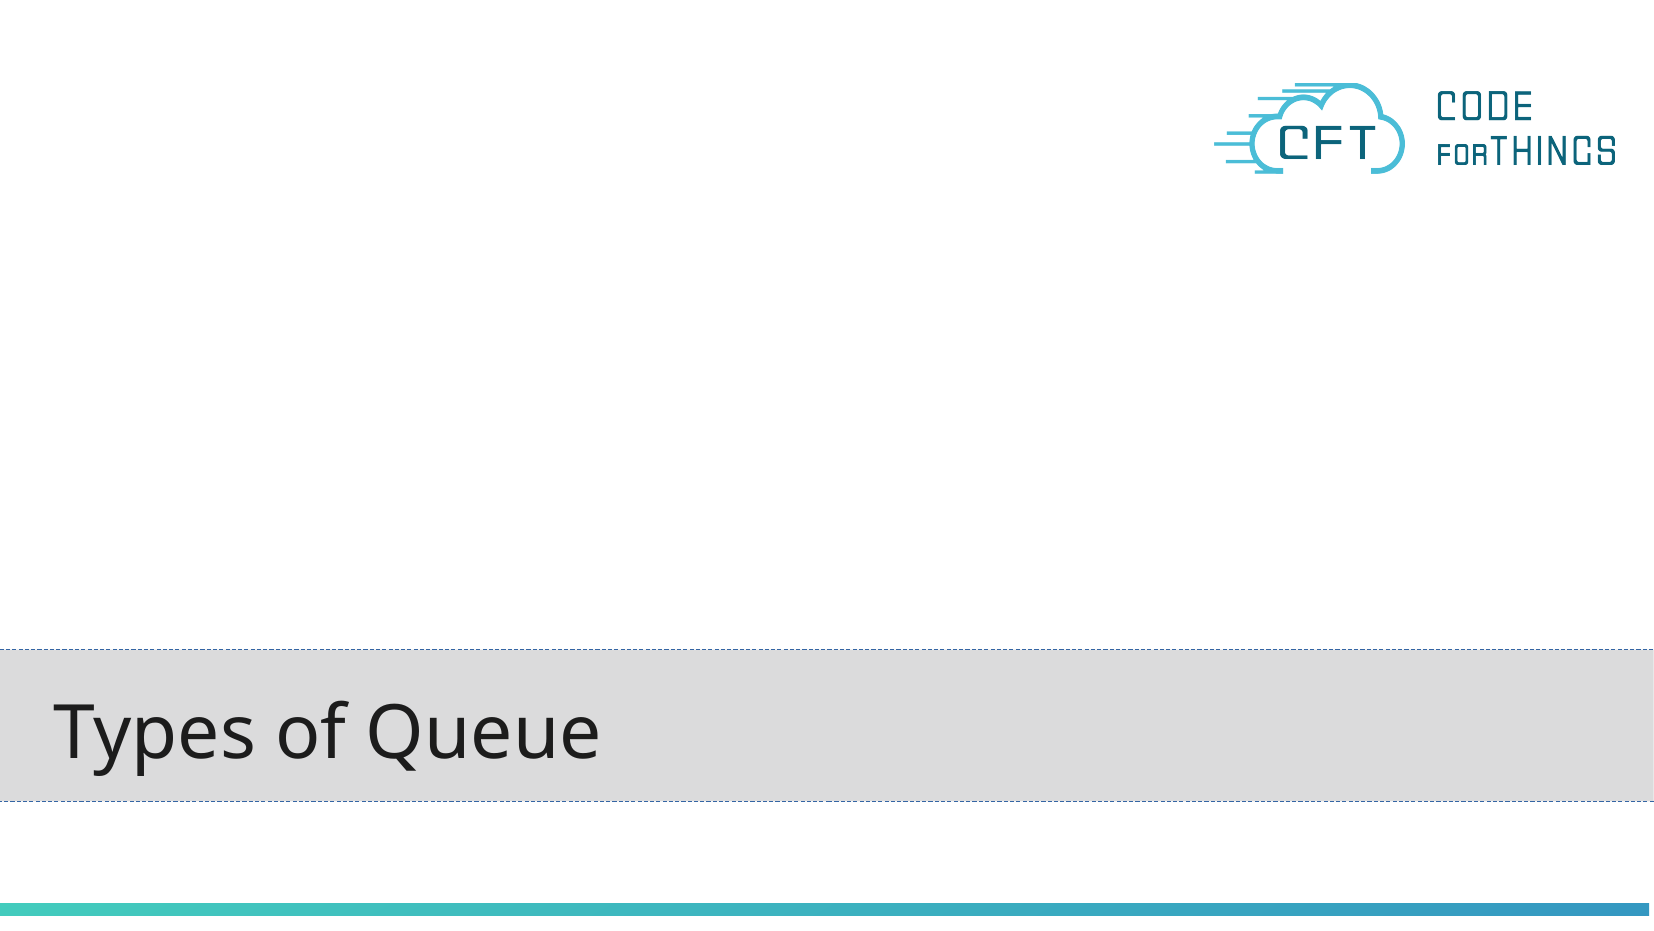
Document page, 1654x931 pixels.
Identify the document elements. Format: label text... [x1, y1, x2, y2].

picture [1214, 83, 1615, 174]
title Types of Queue [53, 651, 1542, 807]
